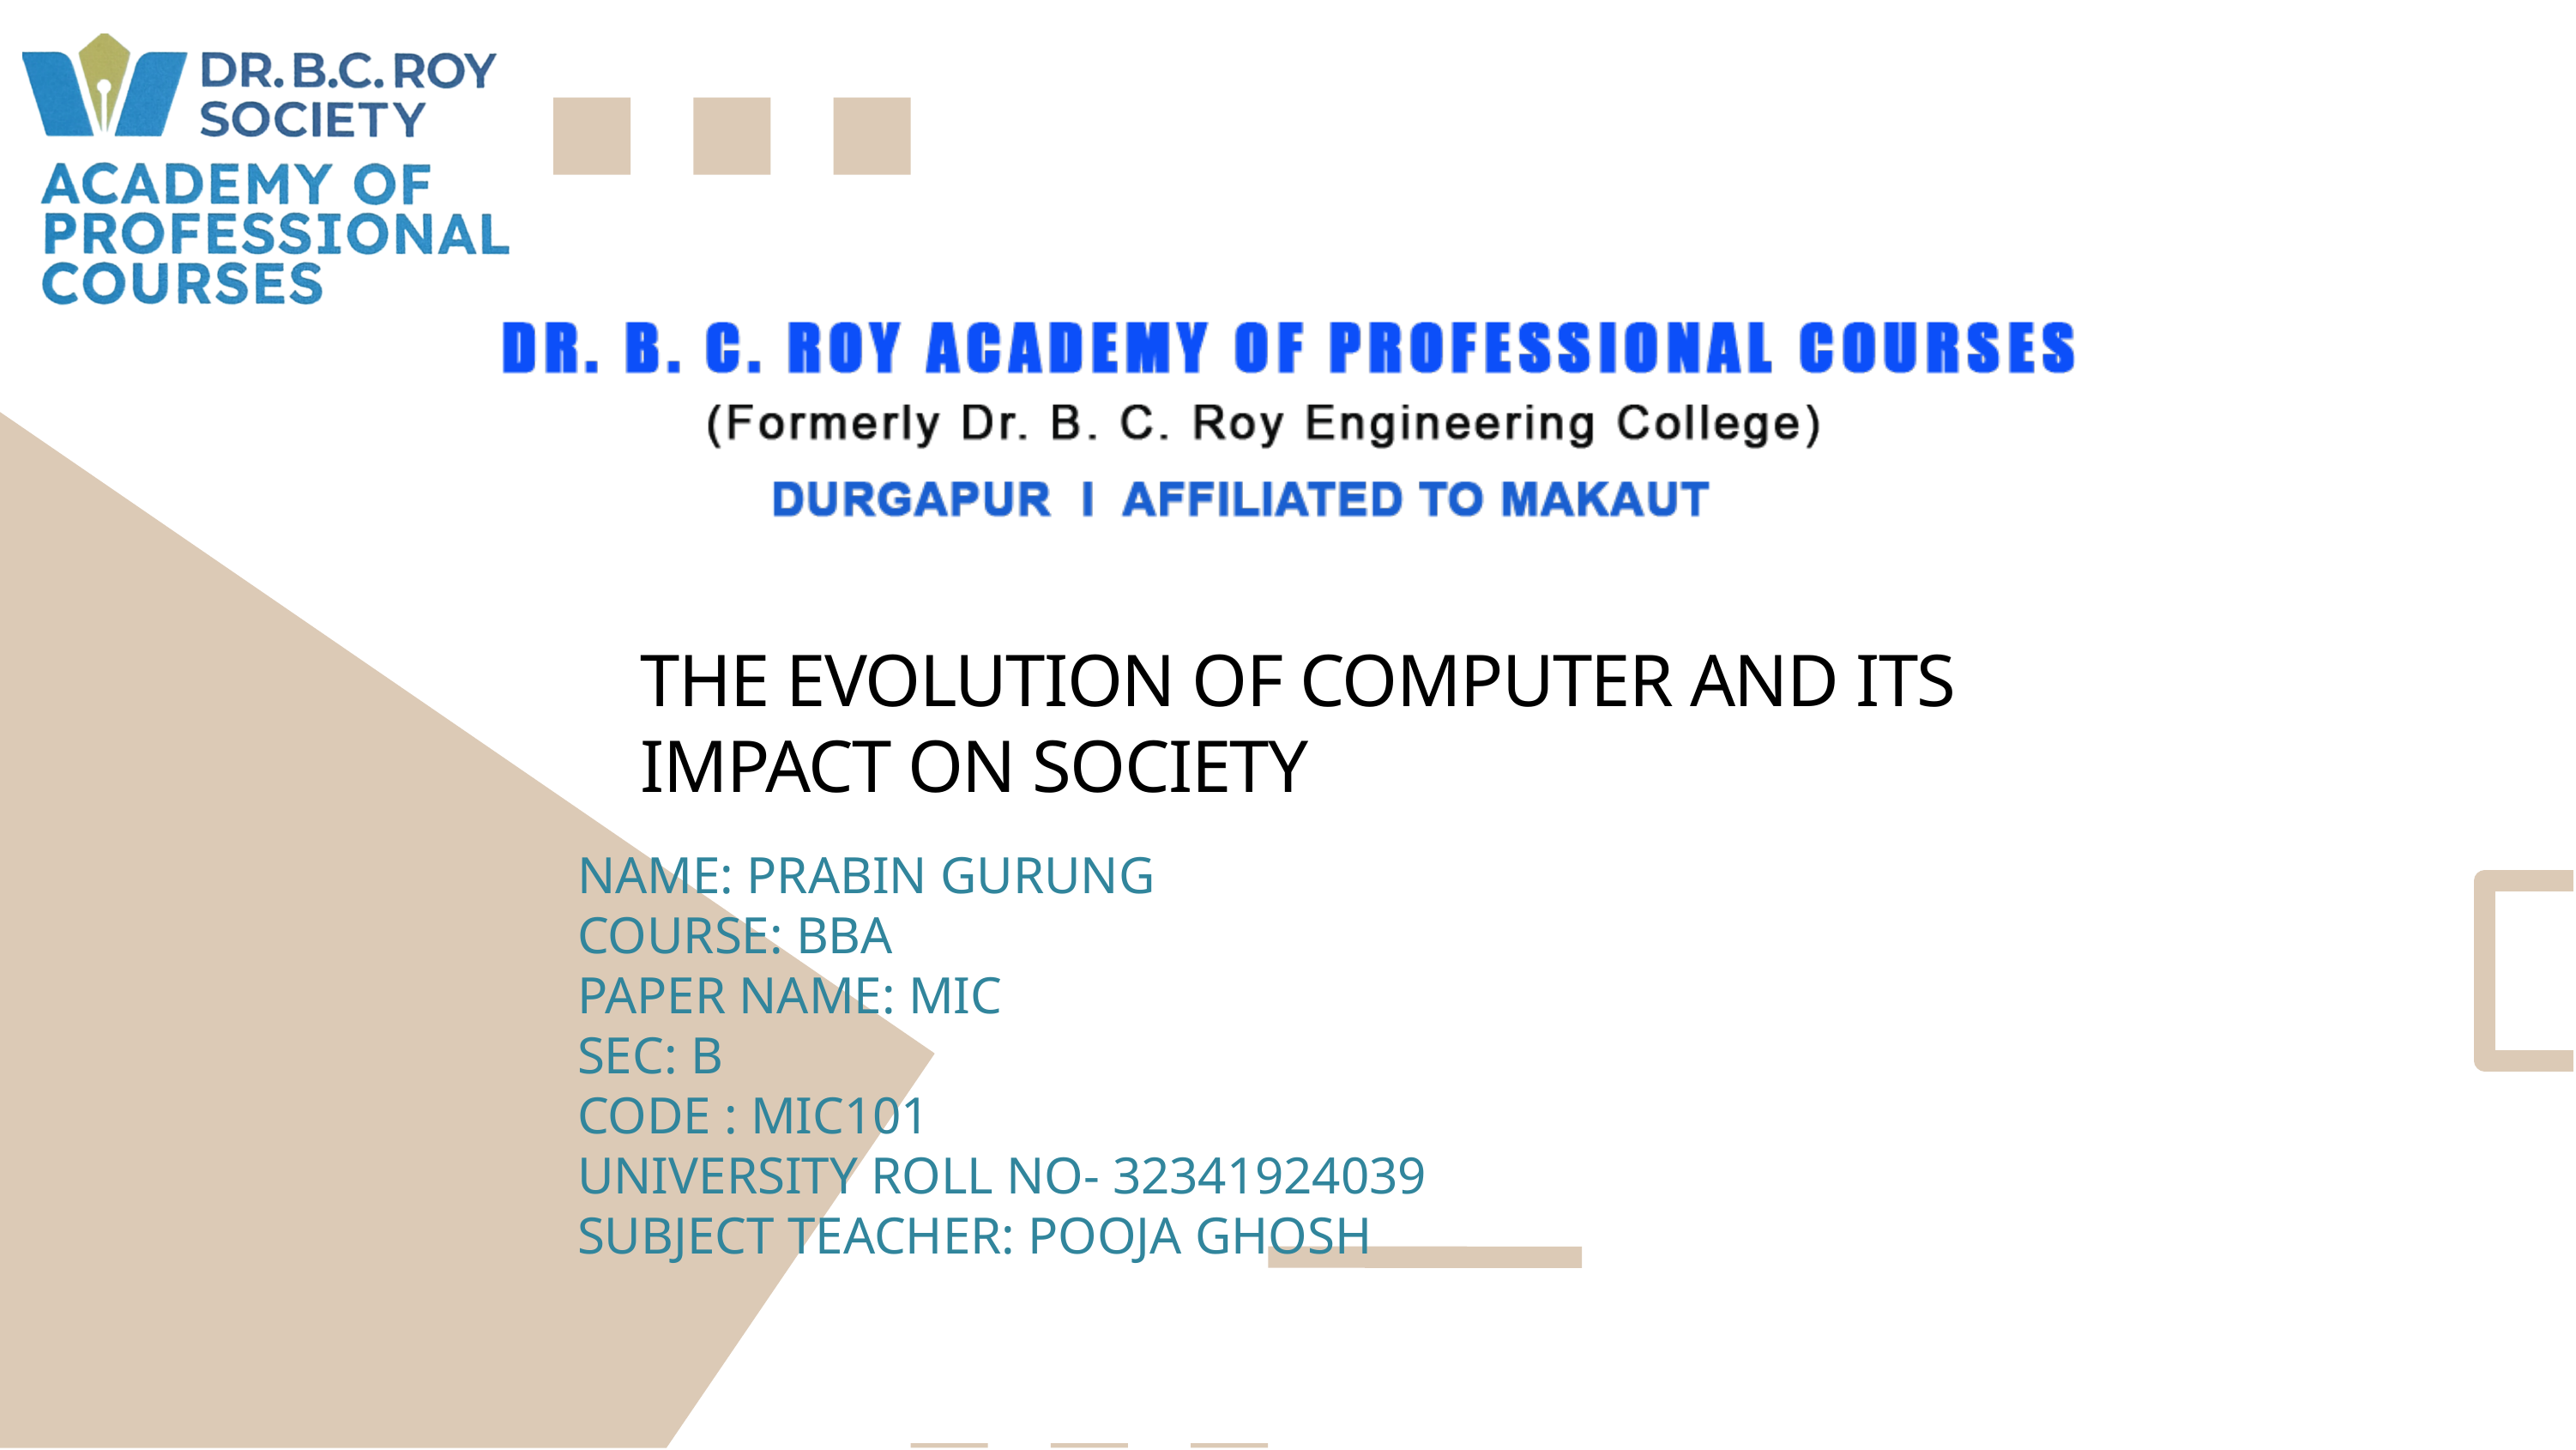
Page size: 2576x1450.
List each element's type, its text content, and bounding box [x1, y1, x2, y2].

text_box [1191, 1443, 1269, 1448]
text_box [0, 412, 741, 1448]
picture [22, 33, 2145, 552]
text_box THE EVOLUTION OF COMPUTER AND ITS IMPACT ON SOCIETY [627, 628, 2124, 813]
text_box [1050, 1443, 1128, 1448]
text_box NAME: PRABIN GURUNG COURSE: BBA PAPER NAME: MIC SEC: B CODE : MIC101 UNIVERSITY ROLL NO- 32341924039 SUBJECT TEACHER: POOJA GHOSH [564, 837, 2011, 1339]
text_box [693, 97, 771, 175]
text_box [910, 1443, 988, 1448]
text_box [553, 97, 631, 175]
text_box [833, 97, 911, 175]
